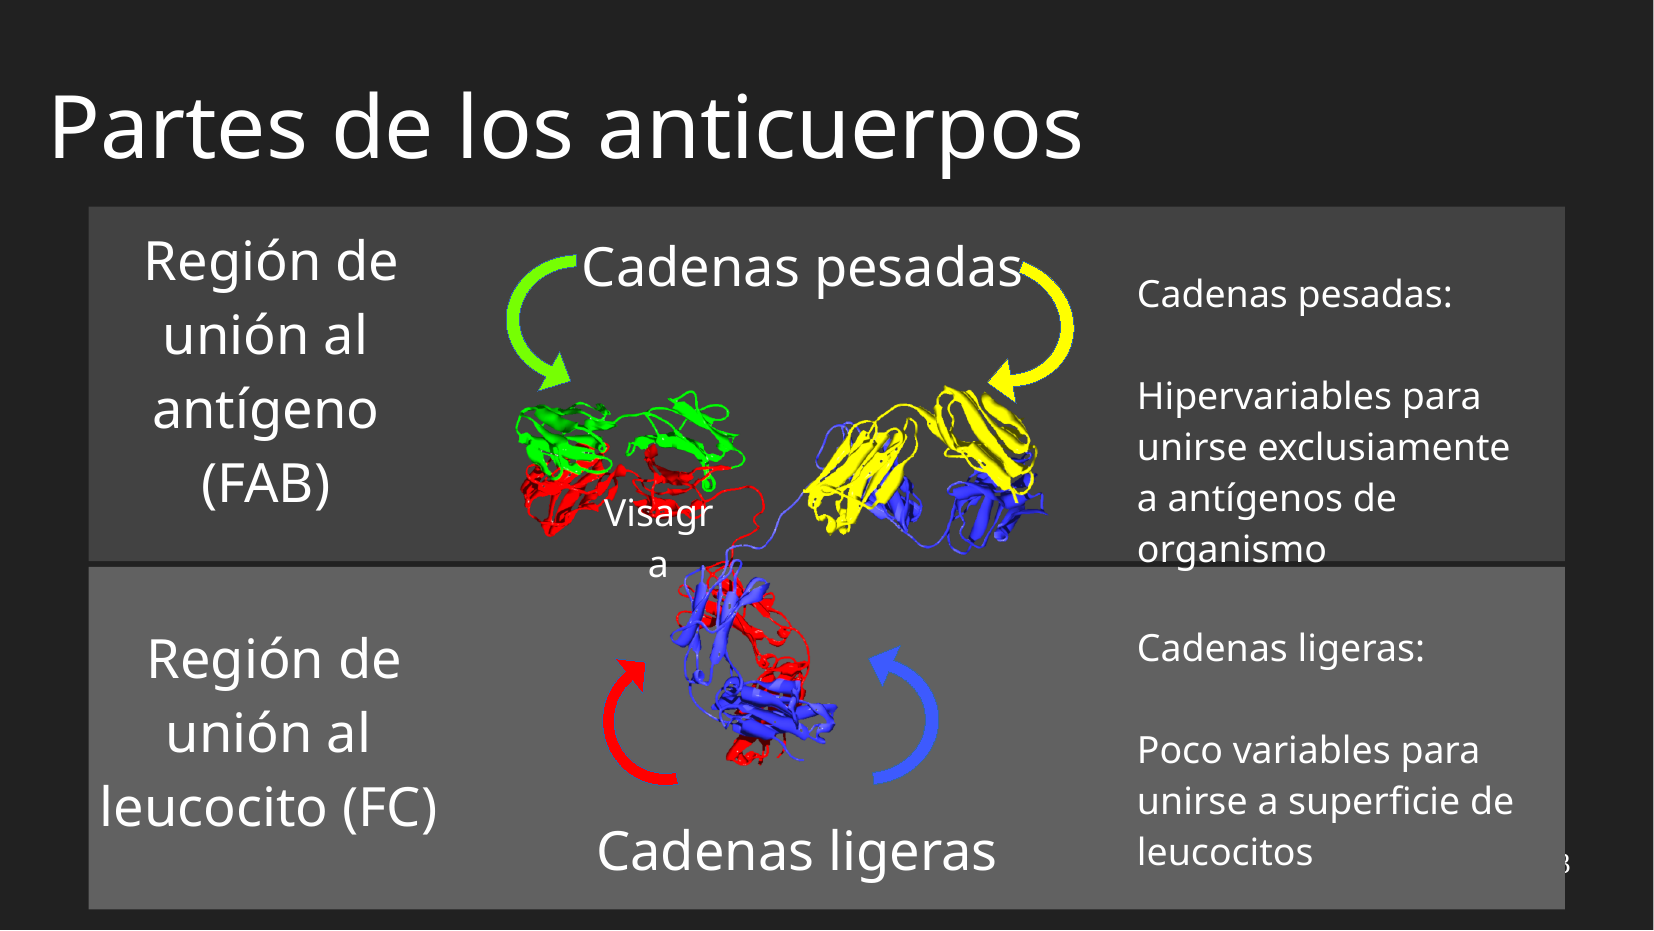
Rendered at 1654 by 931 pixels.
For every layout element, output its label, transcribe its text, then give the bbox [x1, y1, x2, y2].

text_box Cadenas ligeras: Poco variables para unirse a superficie de leucocitos [1122, 614, 1536, 810]
text_box [868, 645, 939, 785]
text_box [1224, 544, 1235, 562]
text_box [185, 254, 200, 262]
text_box [263, 254, 280, 262]
text_box [1275, 544, 1285, 562]
text_box [1058, 566, 1565, 910]
text_box [1202, 552, 1212, 560]
picture [499, 376, 1063, 791]
text_box [343, 254, 359, 262]
text_box Región de unión al antígeno (FAB) [70, 262, 426, 480]
text_box [255, 480, 267, 486]
text_box [216, 254, 232, 262]
text_box [1309, 544, 1321, 560]
subtitle Cadenas ligeras [490, 790, 1058, 910]
text_box [1288, 544, 1298, 562]
text_box [153, 246, 168, 260]
text_box Cadenas pesadas [496, 205, 1063, 325]
text_box Visagra [561, 501, 721, 573]
text_box Región de unión al leucocito (FC) [59, 622, 443, 840]
text_box [88, 206, 1565, 562]
text_box [298, 254, 312, 262]
text_box [1179, 544, 1191, 560]
text_box [1141, 544, 1153, 560]
text_box [602, 658, 679, 786]
text_box Cadenas pesadas: Hipervariables para unirse exclusiamente a antígenos de organismo [1122, 259, 1536, 500]
title Partes de los anticuerpos [47, 41, 1536, 207]
text_box [376, 254, 391, 262]
text_box [88, 566, 499, 910]
text_box [288, 484, 305, 498]
